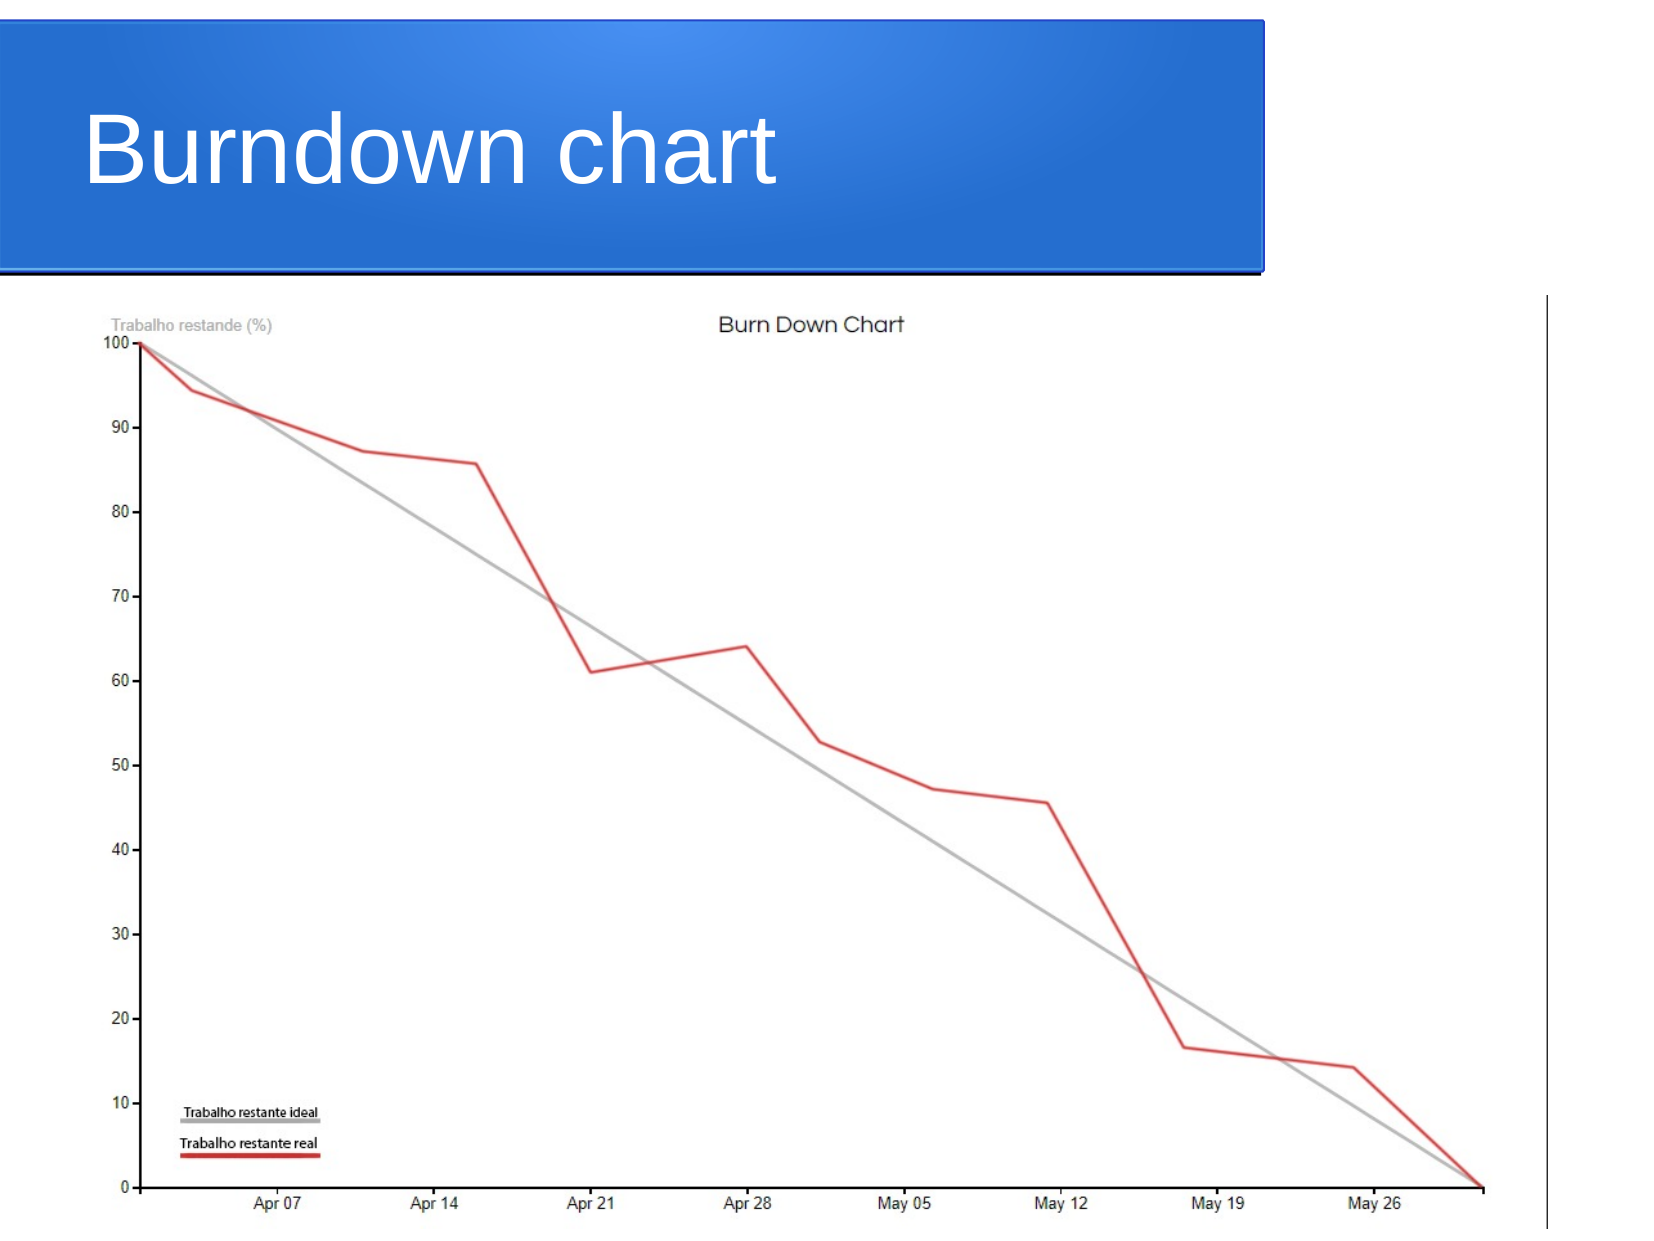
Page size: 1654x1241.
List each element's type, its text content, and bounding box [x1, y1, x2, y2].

picture [71, 295, 1548, 1229]
title Burndown chart [82, 47, 1235, 252]
